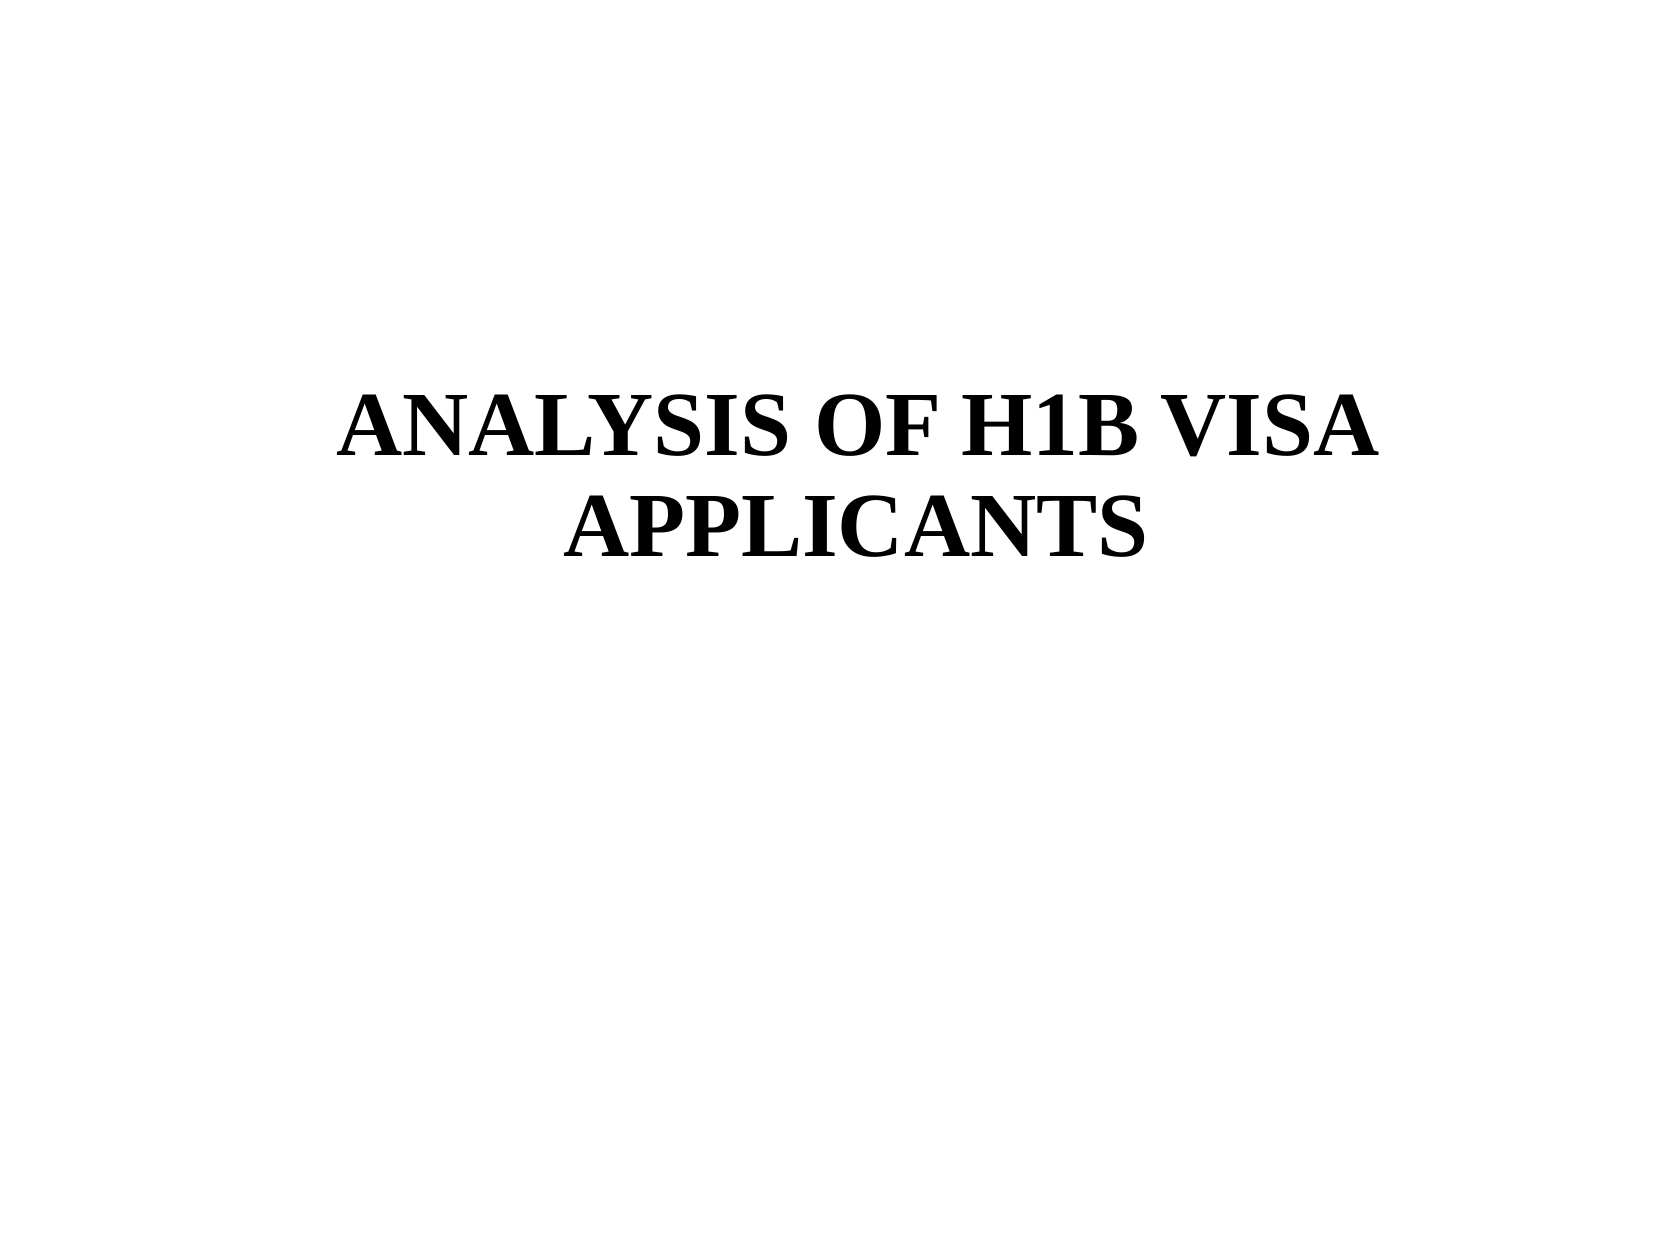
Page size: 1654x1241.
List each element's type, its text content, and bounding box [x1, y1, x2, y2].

text_box ANALYSIS OF H1B VISA APPLICANTS [271, 366, 1441, 615]
